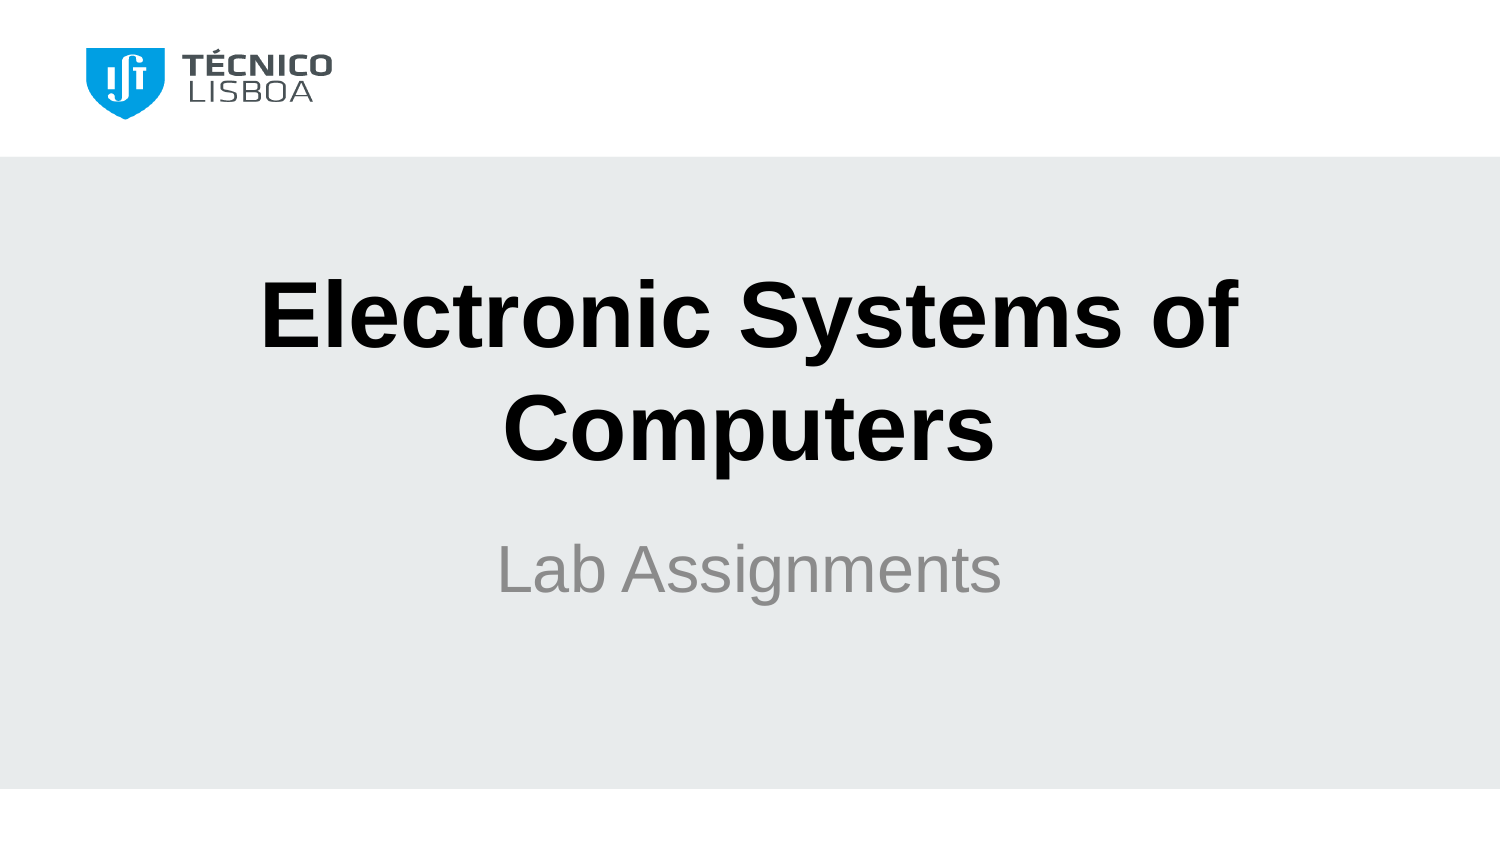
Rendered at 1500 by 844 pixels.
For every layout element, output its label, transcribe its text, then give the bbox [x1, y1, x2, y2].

picture [0, 0, 1500, 844]
text_box Electronic Systems of Computers [121, 241, 1378, 491]
text_box Lab Assignments [121, 518, 1378, 671]
